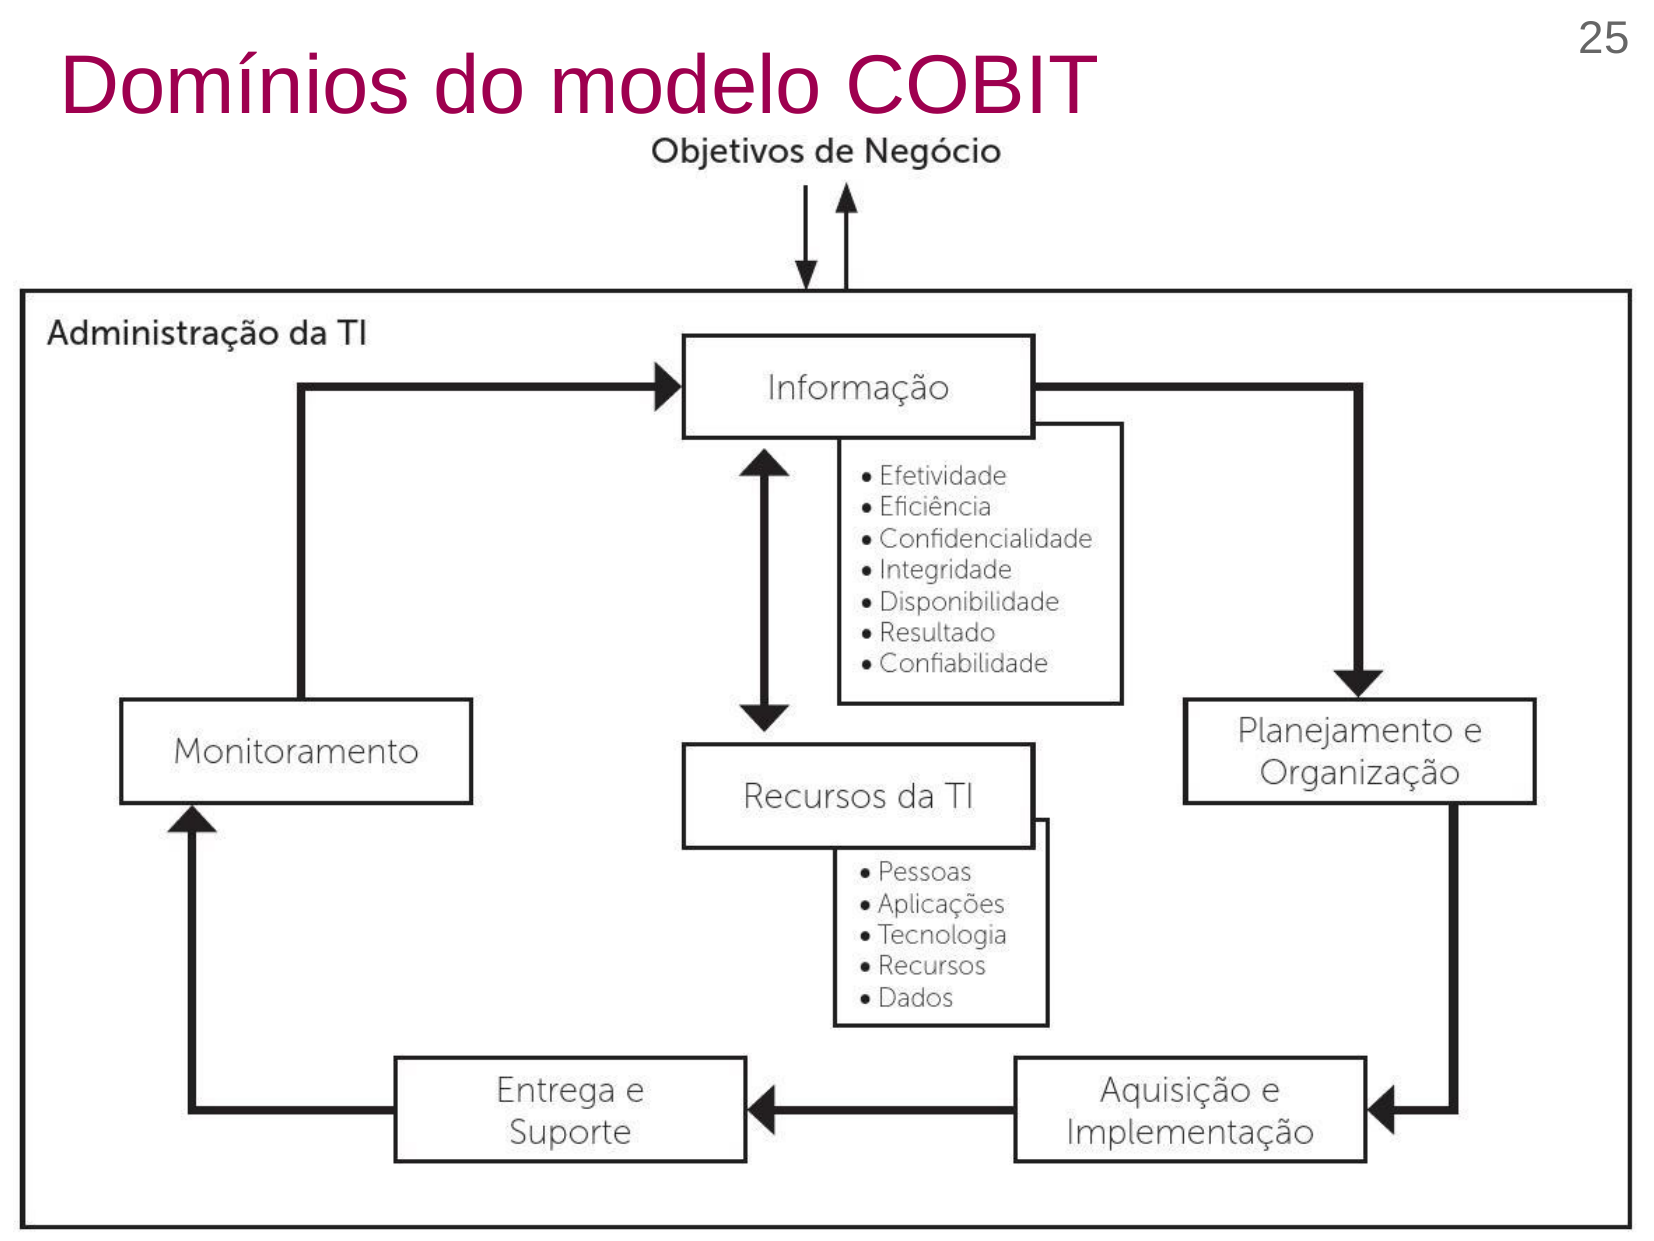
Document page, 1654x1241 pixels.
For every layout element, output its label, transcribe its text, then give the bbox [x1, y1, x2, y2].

title Domínios do modelo COBIT [59, 29, 1595, 135]
picture [13, 135, 1642, 1235]
